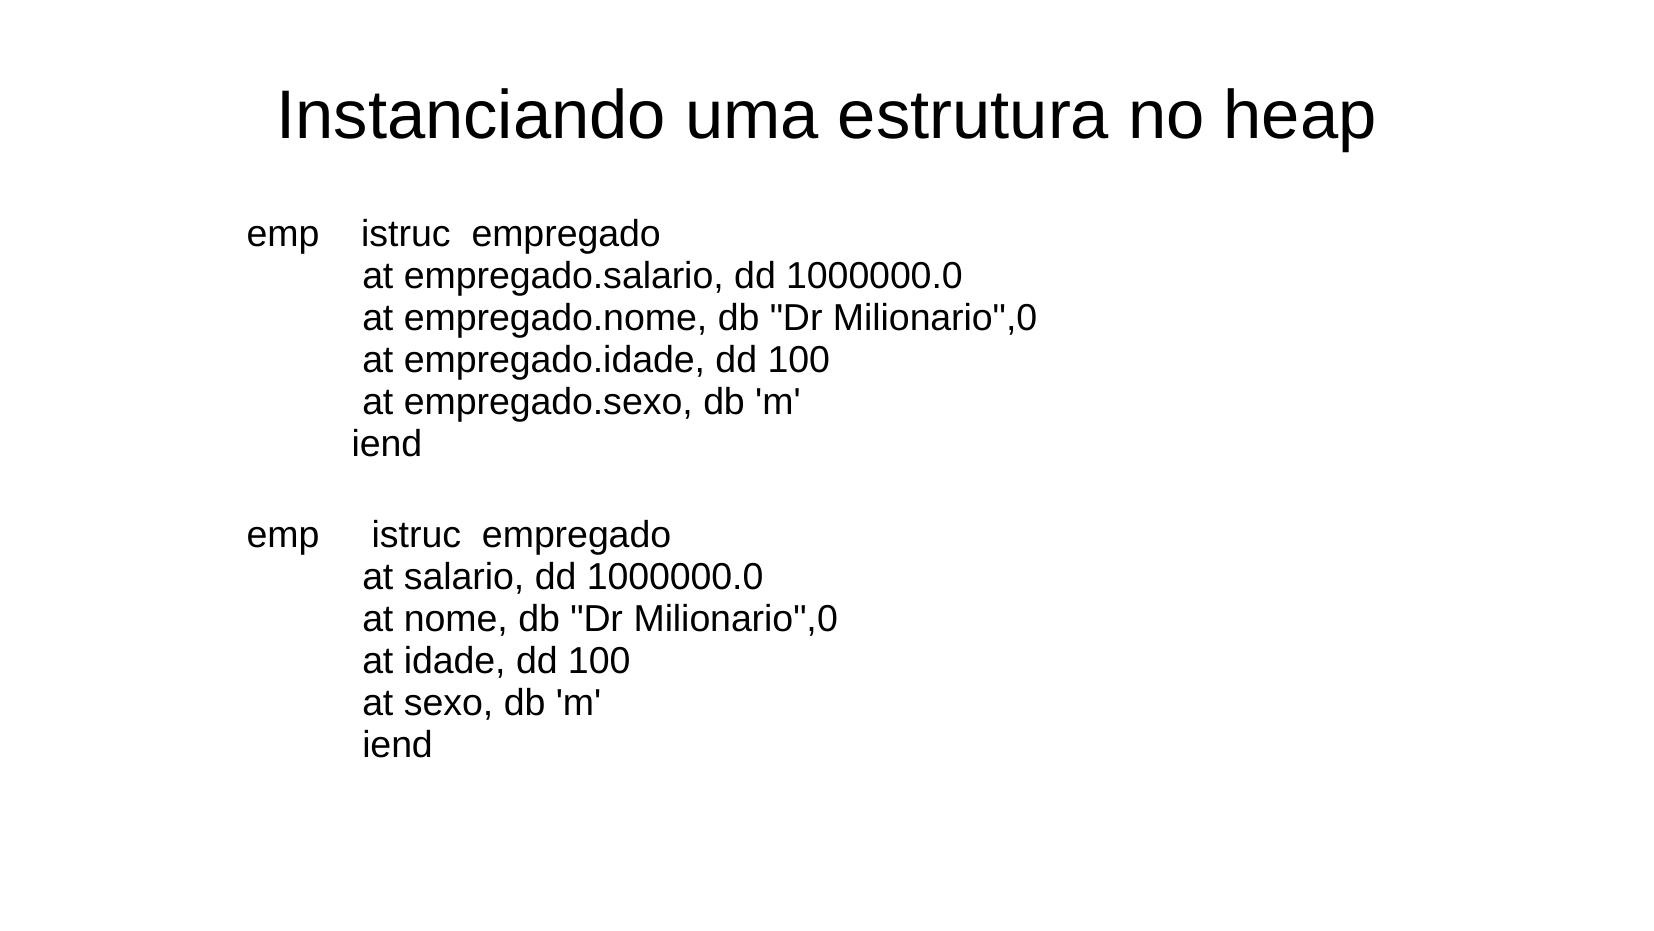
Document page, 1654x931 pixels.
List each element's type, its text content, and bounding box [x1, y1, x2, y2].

text_box emp istruc empregado at salario, dd 1000000.0 at nome, db "Dr Milionario",0 at idade, dd 100 at sexo, db 'm' iend [236, 513, 1099, 808]
text_box emp istruc empregado at empregado.salario, dd 1000000.0 at empregado.nome, db "Dr Milionario",0 at empregado.idade, dd 100 at empregado.sexo, db 'm' iend [236, 212, 1099, 507]
title Instanciando uma estrutura no heap [82, 37, 1571, 193]
